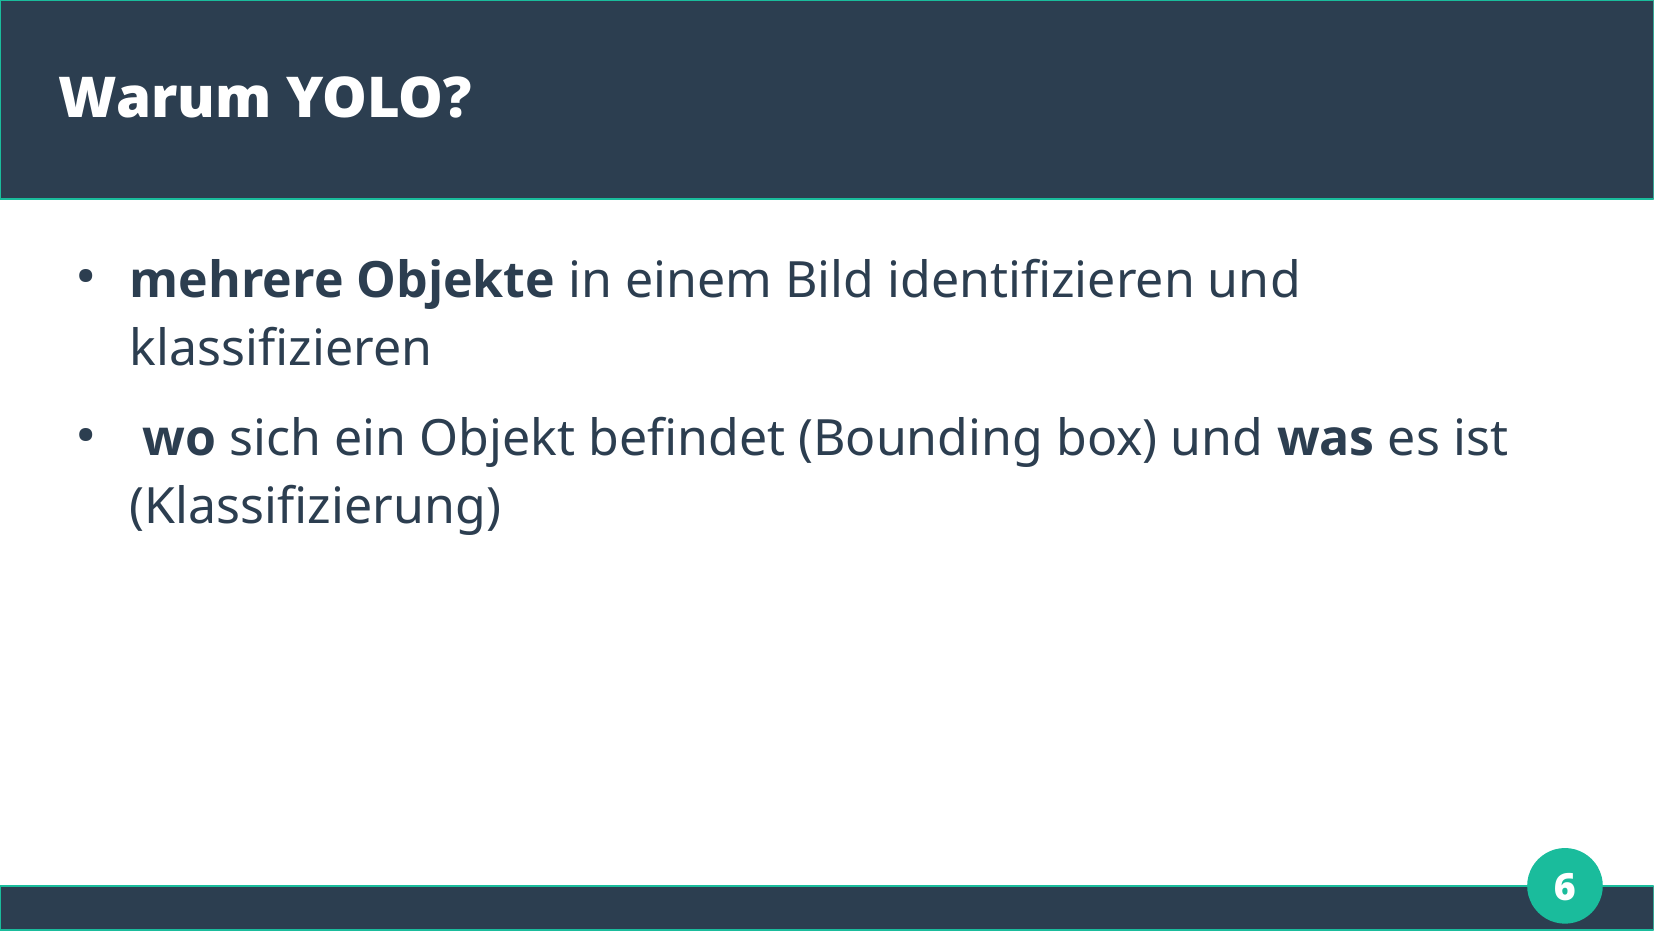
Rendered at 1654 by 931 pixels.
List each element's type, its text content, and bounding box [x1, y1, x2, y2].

title Warum YOLO? [59, 37, 1595, 155]
list mehrere Objekte in einem Bild identifizieren und klassifizieren wo sich ein Objekt befindet (Bounding box) und was es ist (Klassifizierung) [59, 243, 1595, 864]
